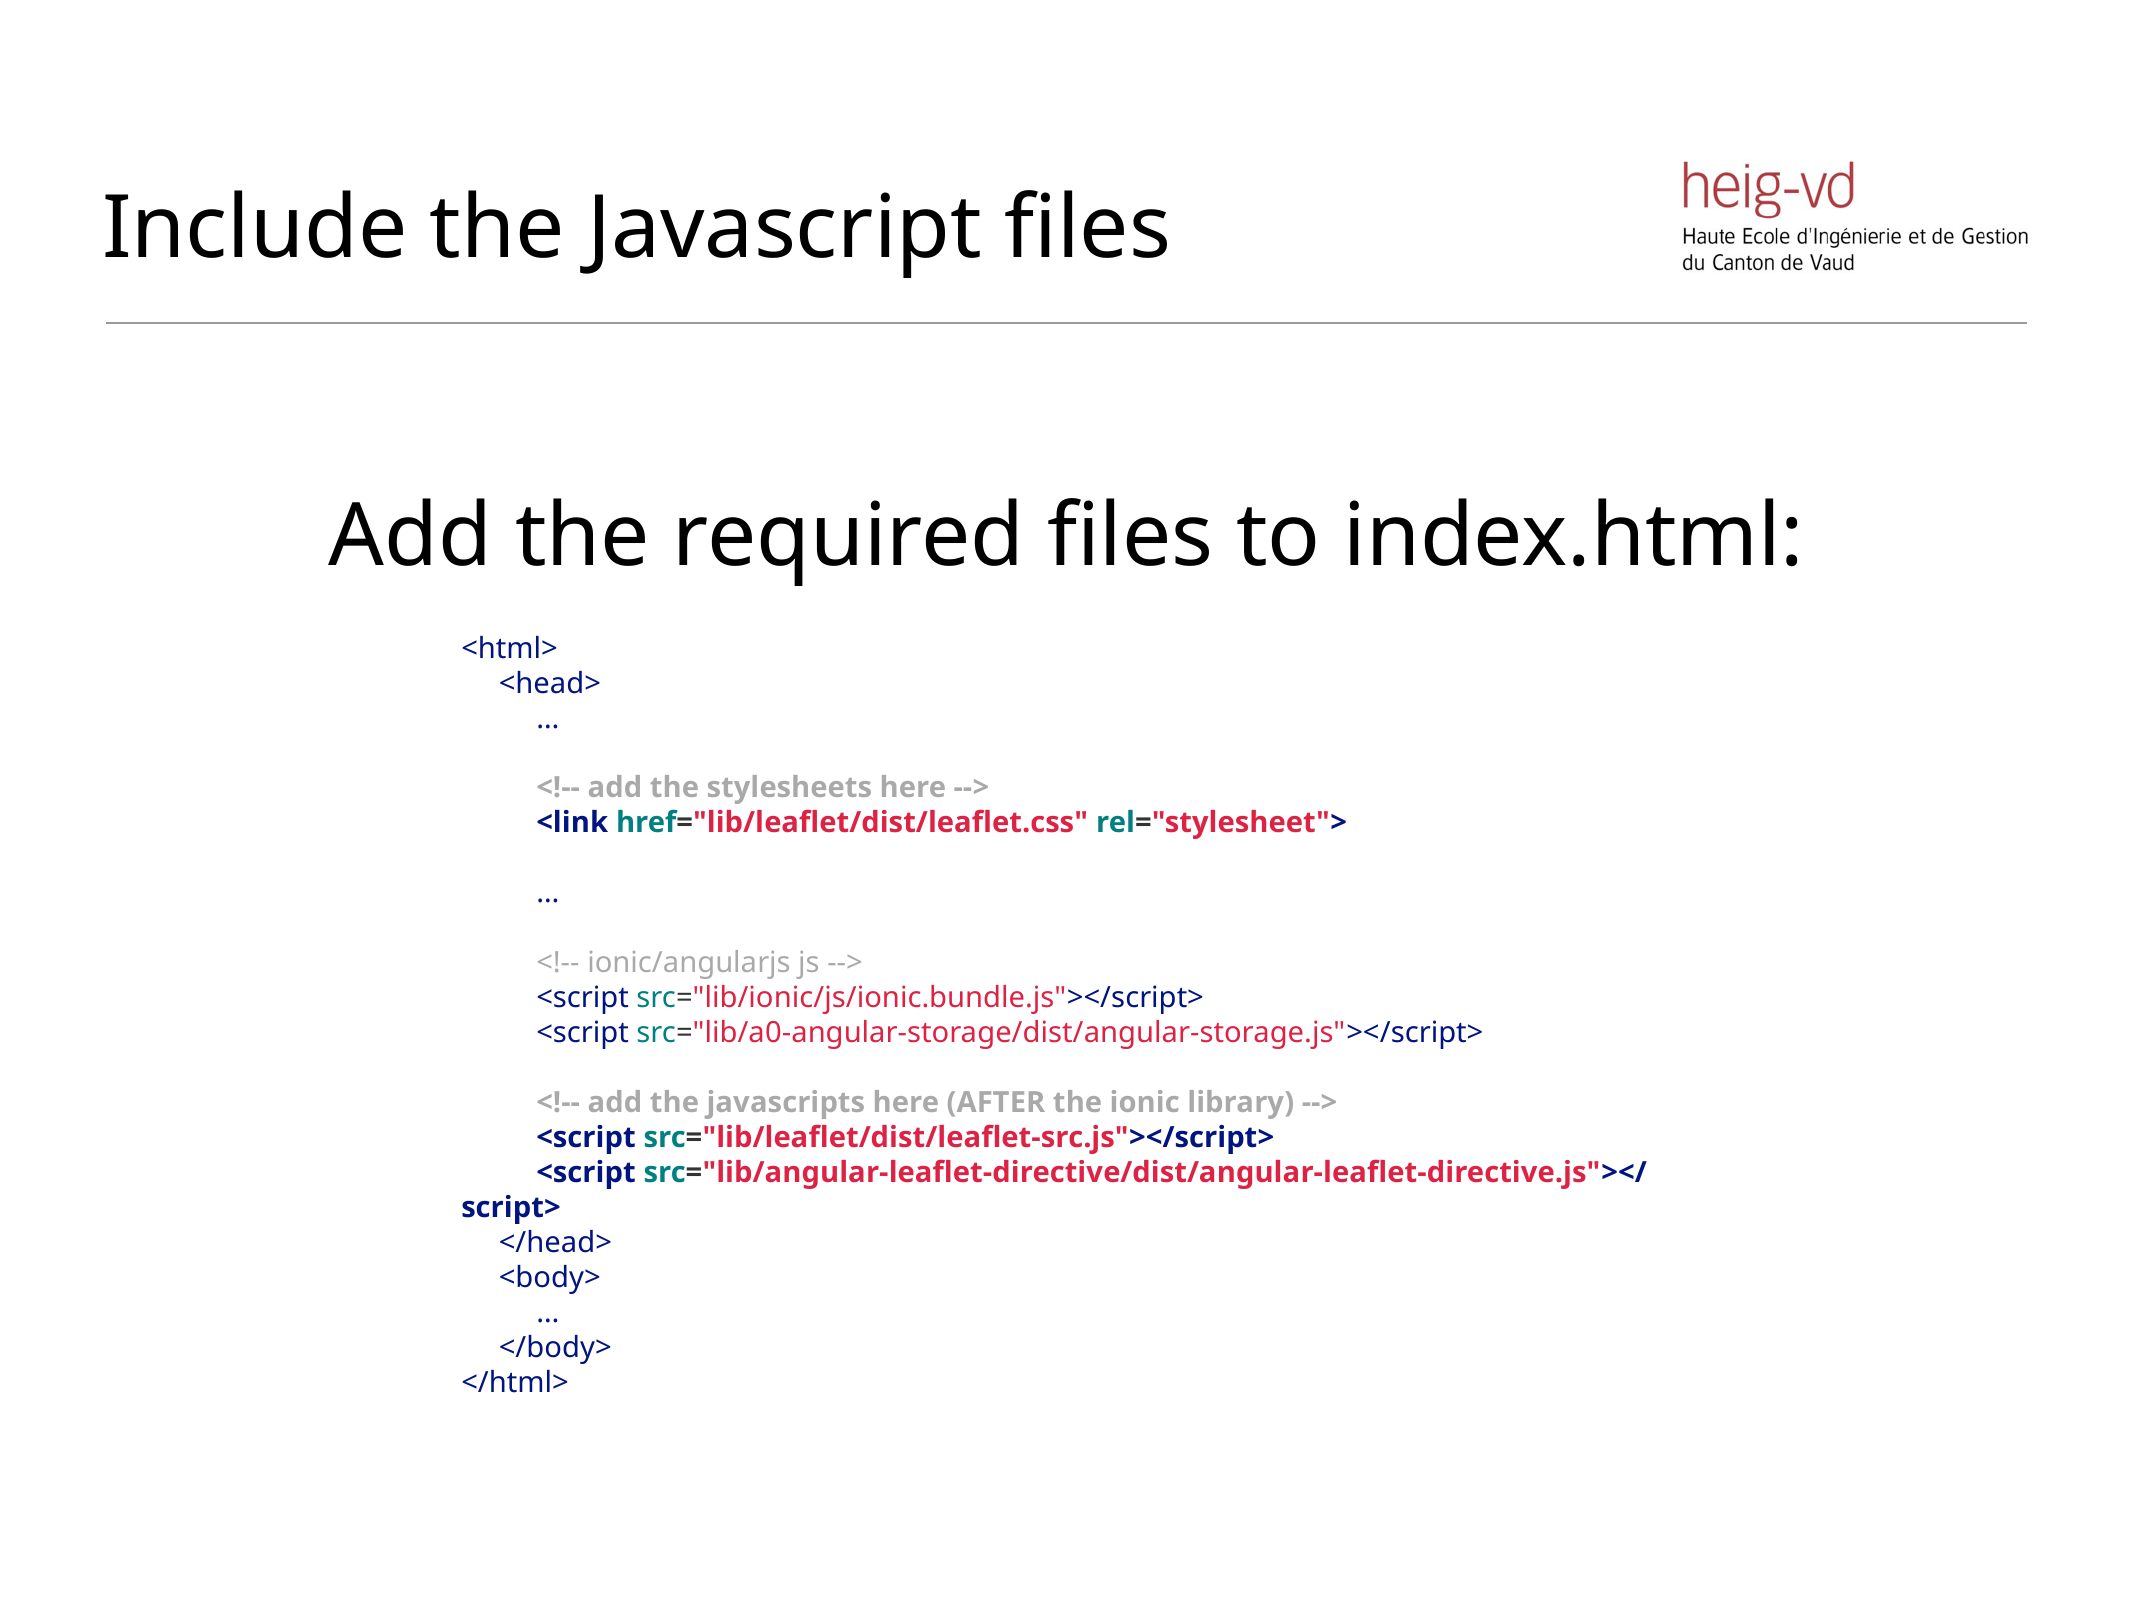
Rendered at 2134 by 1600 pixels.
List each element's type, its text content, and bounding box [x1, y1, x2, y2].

text_box Add the required files to index.html: [320, 469, 1813, 591]
text_box <html> <head> … <!-- add the stylesheets here --> <link href="lib/leaflet/dist/leaflet.css" rel="stylesheet"> … <!-- ionic/angularjs js --> <script src="lib/ionic/js/ionic.bundle.js"></script> <script src="lib/a0-angular-storage/dist/angular-storage.js"></script> <!-- add the javascripts here (AFTER the ionic library) --> <script src="lib/leaflet/dist/leaflet-src.js"></script> <script src="lib/angular-leaflet-directive/dist/angular-leaflet-directive.js"></script> </head> <body> … </body> </html> [452, 637, 1681, 1389]
title Include the Javascript files [93, 54, 2040, 284]
